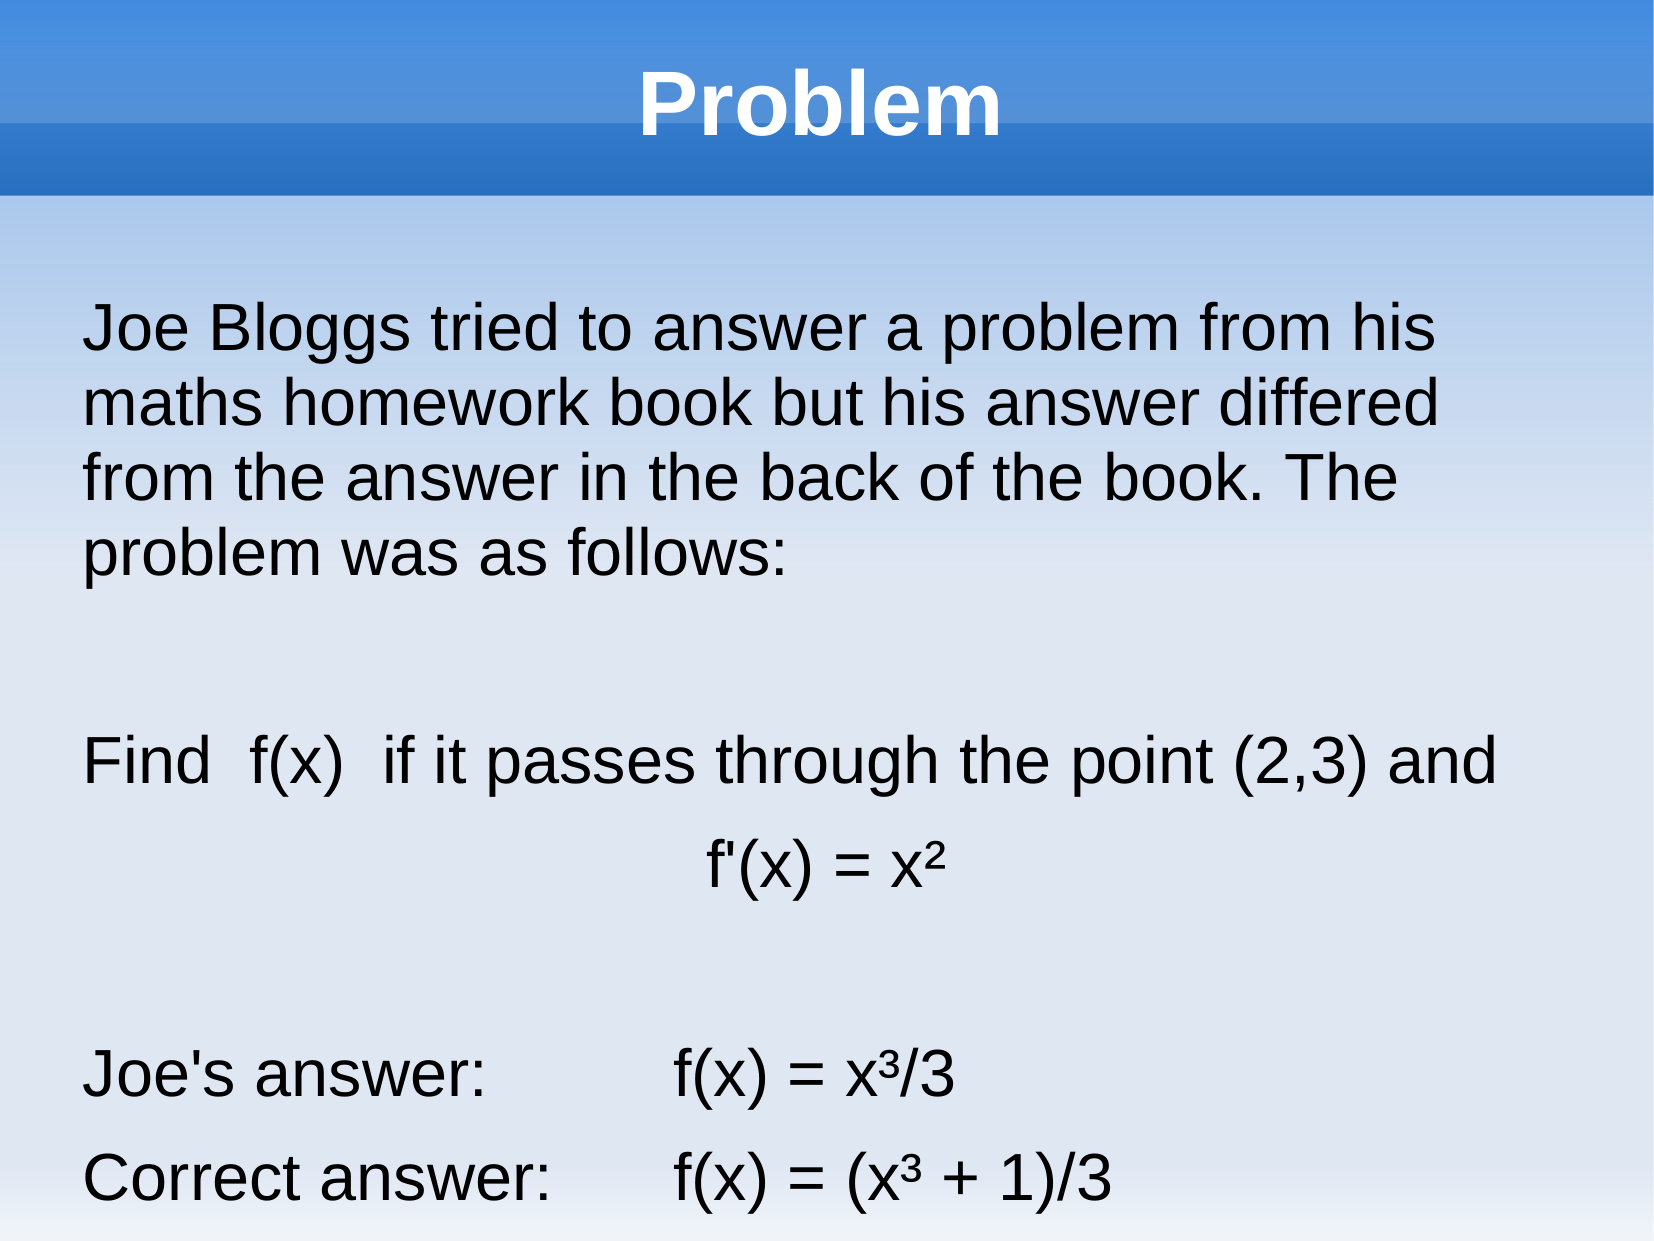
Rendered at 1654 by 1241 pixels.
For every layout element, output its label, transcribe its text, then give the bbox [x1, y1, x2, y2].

picture [0, 0, 1654, 1241]
title Problem [76, 0, 1565, 208]
list Joe Bloggs tried to answer a problem from his maths homework book but his answer differed from the answer in the back of the book. The problem was as follows: Find f(x) if it passes through the point (2,3) and f'(x) = x² Joe's answer: f(x) = x³/3 Correct answer: f(x) = (x³ + 1)/3 [82, 290, 1571, 1216]
